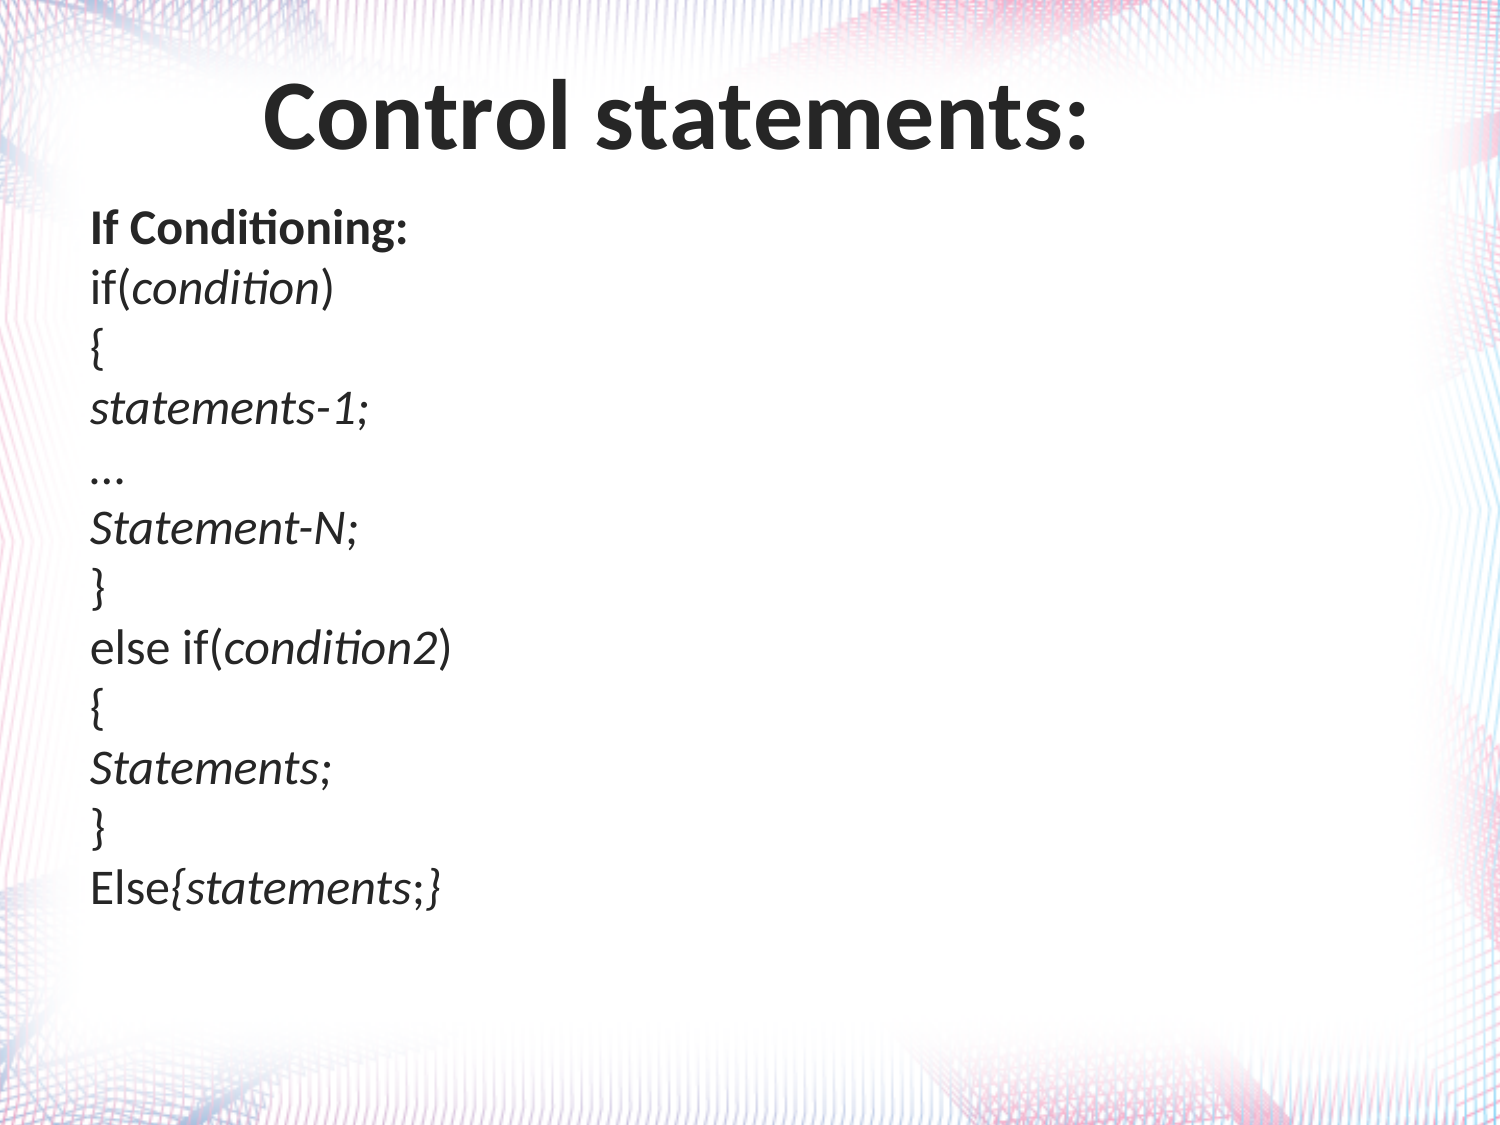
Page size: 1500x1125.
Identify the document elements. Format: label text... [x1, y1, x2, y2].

text_box If Conditioning: if(condition) { statements-1; … Statement-N; } else if(condition2) { Statements; } Else{statements;} [74, 188, 1261, 925]
picture [0, 0, 1500, 1125]
title Control statements: [58, 50, 1297, 188]
